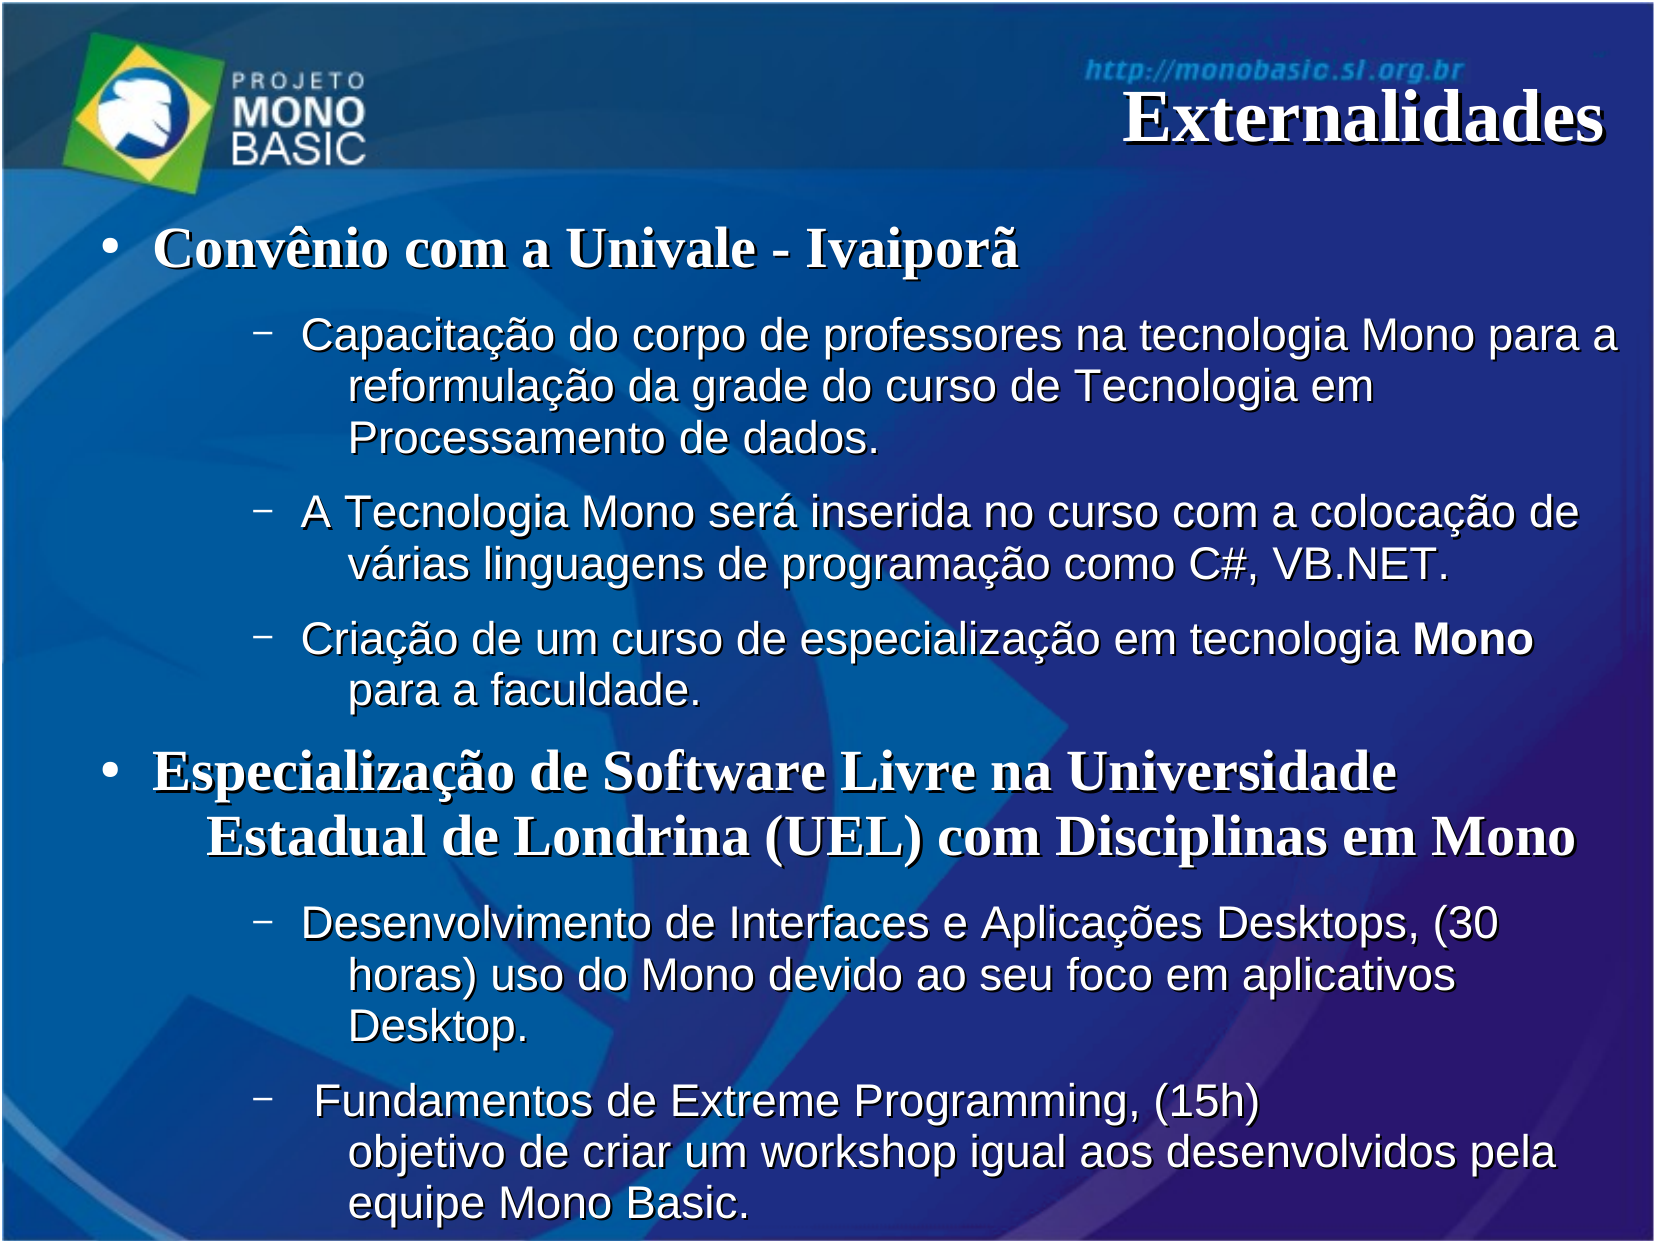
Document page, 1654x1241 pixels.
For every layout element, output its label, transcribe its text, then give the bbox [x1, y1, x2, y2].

picture [2, 2, 1654, 1241]
title Externalidades [222, 43, 1606, 191]
list Convênio com a Univale - Ivaiporã Capacitação do corpo de professores na tecnologia Mono para a reformulação da grade do curso de Tecnologia em Processamento de dados. A Tecnologia Mono será inserida no curso com a colocação de várias linguagens de programação como C#, VB.NET. Criação de um curso de especialização em tecnologia Mono para a faculdade. Especialização de Software Livre na Universidade Estadual de Londrina (UEL) com Disciplinas em Mono Desenvolvimento de Interfaces e Aplicações Desktops, (30 horas) uso do Mono devido ao seu foco em aplicativos Desktop. Fundamentos de Extreme Programming, (15h) objetivo de criar um workshop igual aos desenvolvidos pela equipe Mono Basic. [64, 214, 1627, 1212]
